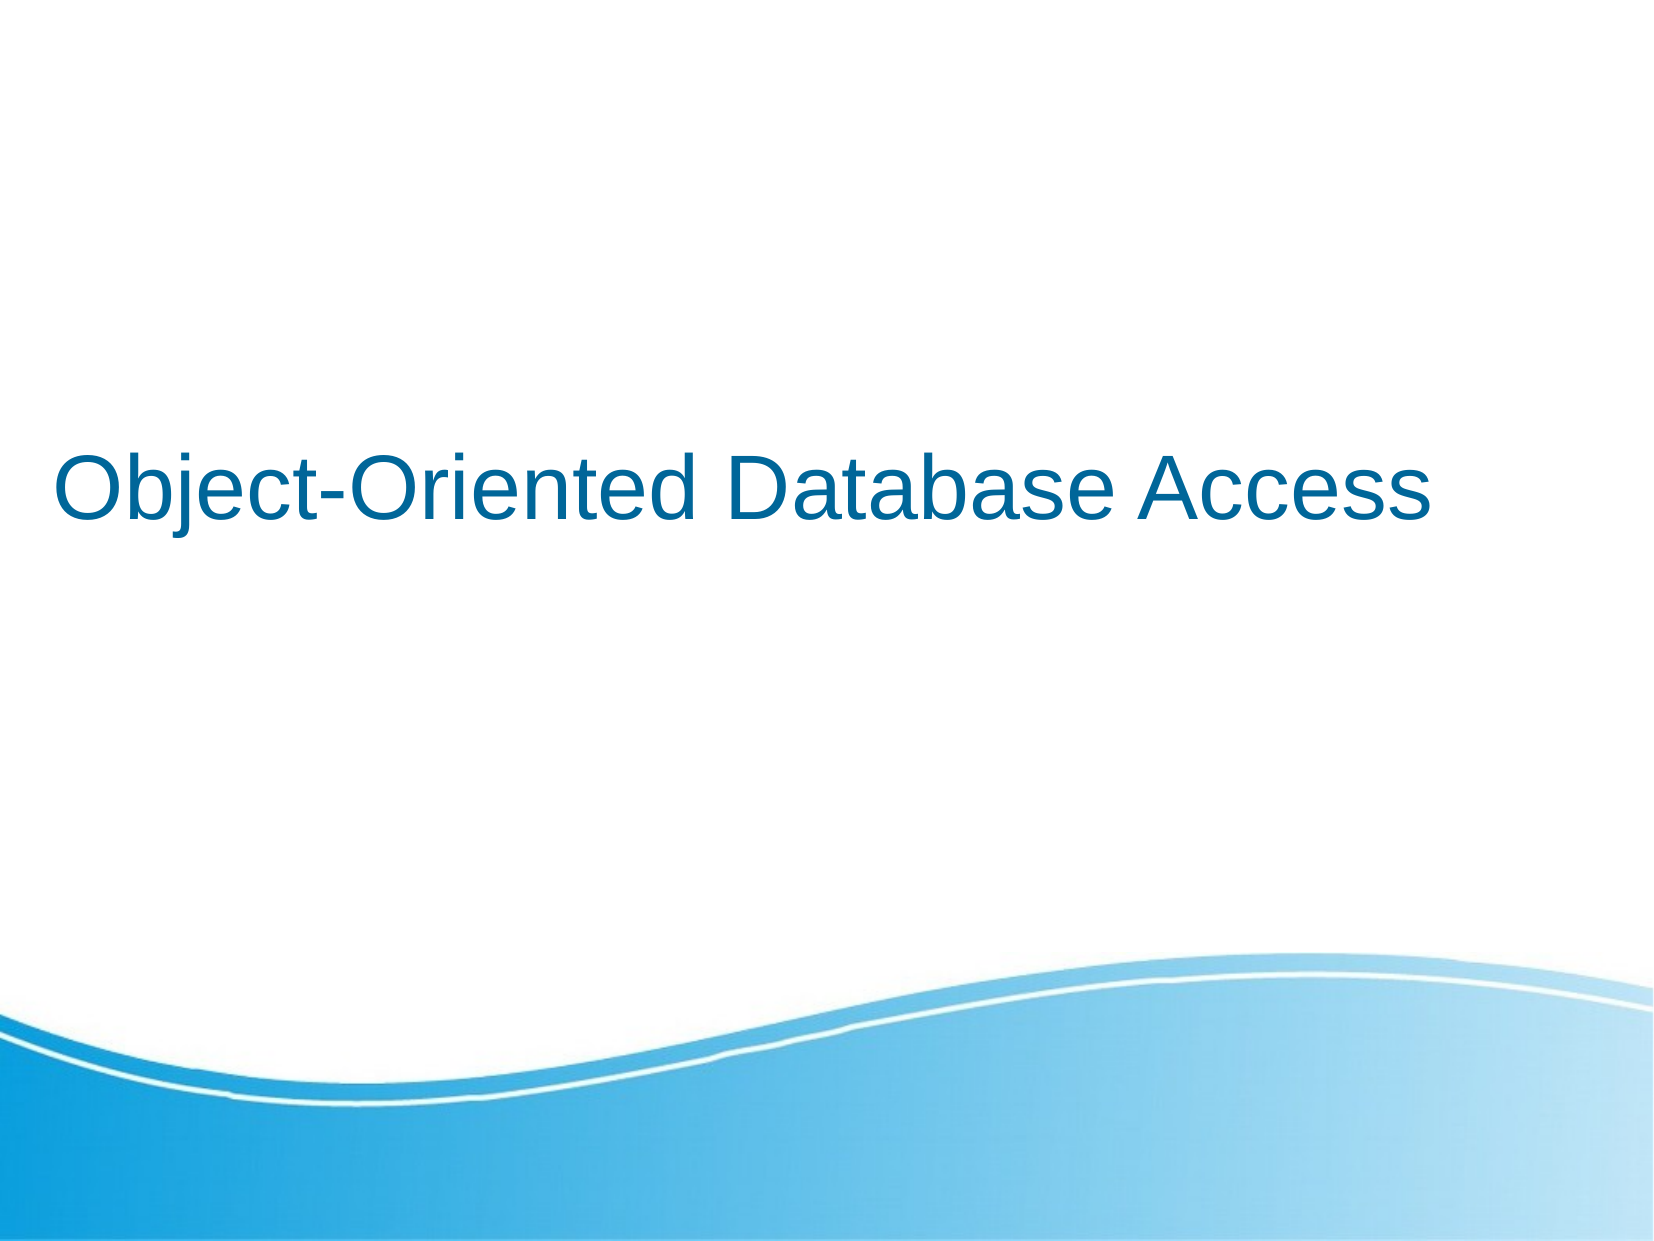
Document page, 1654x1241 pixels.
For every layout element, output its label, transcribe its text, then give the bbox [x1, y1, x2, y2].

title Object-Oriented Database Access [0, 384, 1489, 592]
picture [0, 952, 1654, 1241]
